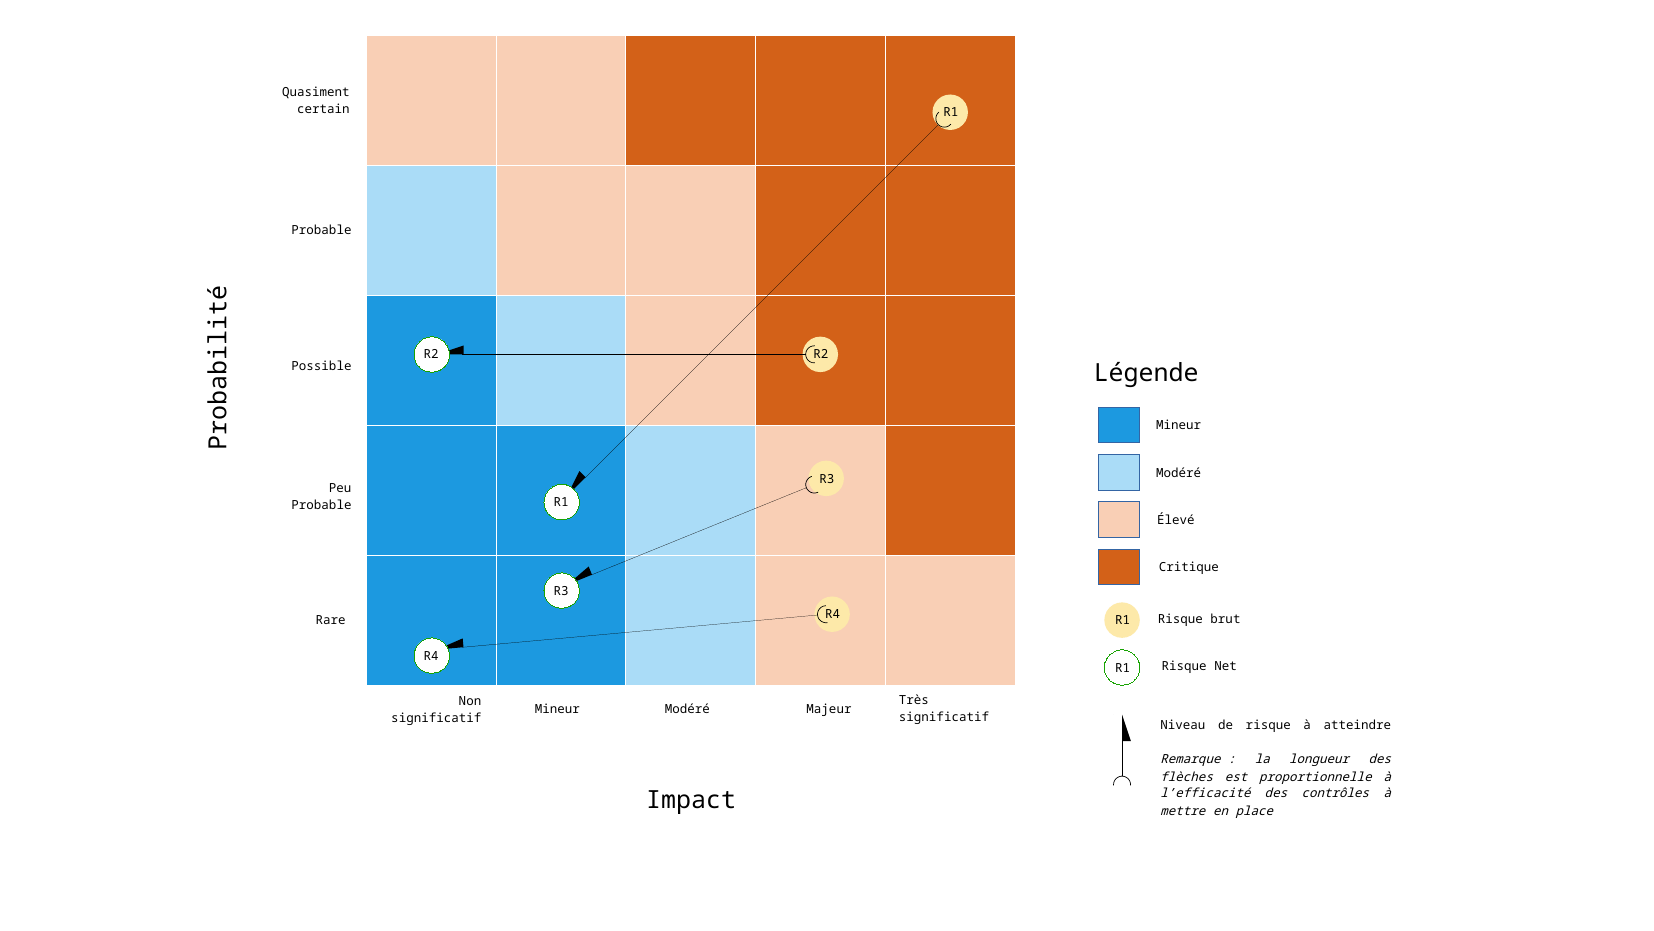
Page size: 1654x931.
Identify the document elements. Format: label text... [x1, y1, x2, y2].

text_box R1 [1099, 608, 1147, 632]
text_box Mineur [1140, 407, 1217, 443]
text_box R4 [401, 643, 461, 668]
text_box Modéré [648, 685, 727, 733]
text_box R2 [401, 342, 461, 367]
text_box Modéré [1140, 454, 1217, 491]
text_box Risque brut [1140, 600, 1258, 637]
text_box Majeur [789, 685, 869, 733]
text_box Rare [295, 596, 367, 644]
text_box R1 [927, 100, 975, 125]
text_box [1098, 549, 1140, 585]
text_box R4 [809, 602, 857, 626]
text_box Possible [275, 342, 367, 390]
text_box Élevé [1140, 501, 1212, 538]
text_box Mineur [518, 685, 597, 733]
text_box R3 [803, 466, 851, 491]
text_box Probable [275, 206, 367, 254]
text_box R3 [531, 578, 591, 603]
text_box [1109, 680, 1135, 686]
text_box Quasiment certain [258, 76, 365, 125]
text_box R2 [797, 342, 845, 367]
text_box [1109, 632, 1136, 638]
text_box Probabilité [193, 261, 241, 475]
text_box Impact [584, 775, 798, 823]
text_box [1109, 602, 1135, 608]
text_box [1098, 501, 1140, 538]
text_box Peu Probable [275, 472, 367, 520]
text_box Très significatif [884, 685, 1010, 733]
text_box [1098, 407, 1140, 443]
text_box R1 [531, 490, 591, 514]
text_box [366, 35, 1016, 686]
text_box Risque Net [1140, 647, 1258, 684]
text_box Critique [1140, 549, 1239, 585]
text_box [1098, 454, 1140, 491]
text_box Niveau de risque à atteindre Remarque : la longueur des flèches est proportionnelle à l’efficacité des contrôles à mettre en place [1145, 726, 1406, 810]
text_box [1109, 649, 1135, 655]
text_box Légende [1075, 348, 1218, 396]
text_box Non significatif [366, 685, 497, 734]
text_box R1 [1099, 655, 1147, 680]
